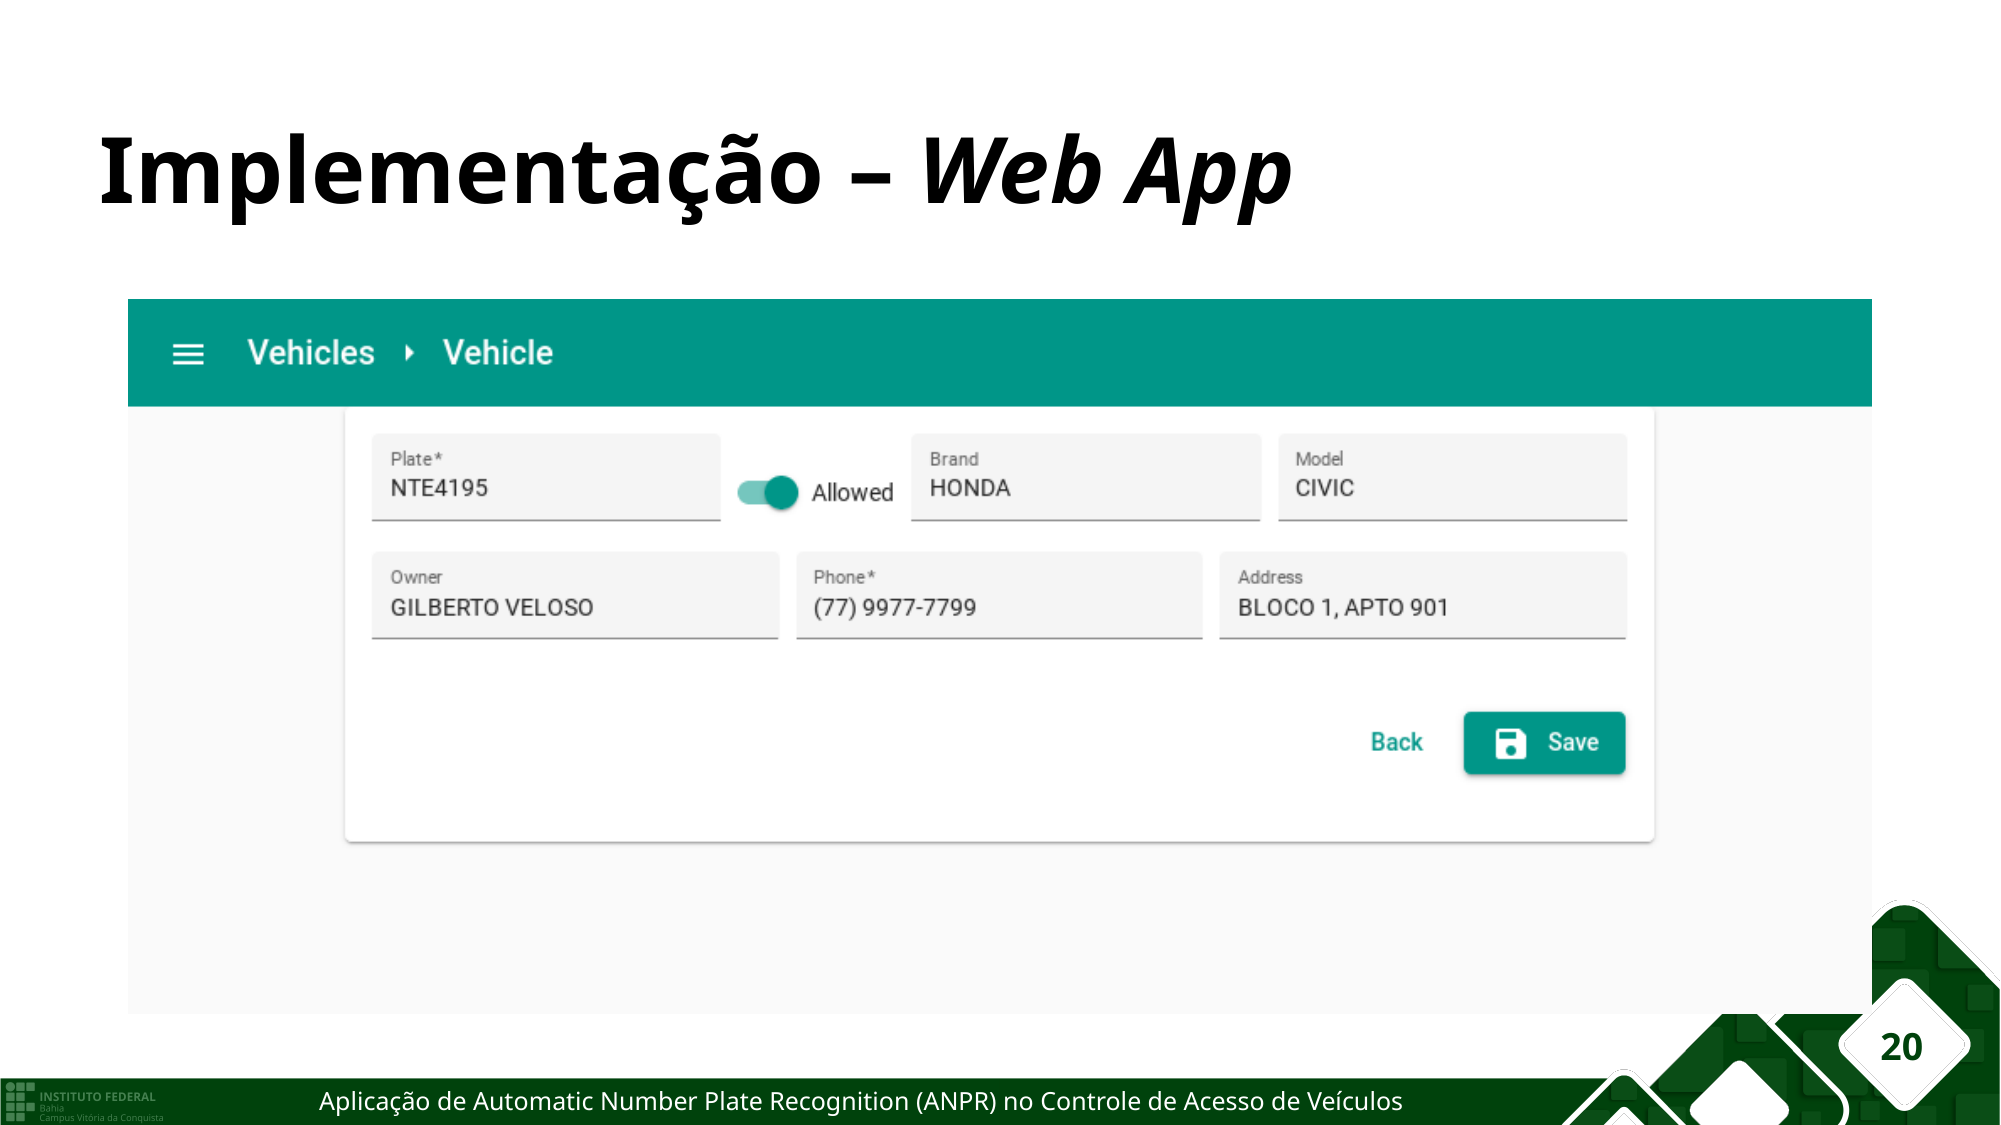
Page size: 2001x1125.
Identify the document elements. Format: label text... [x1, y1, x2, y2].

title Implementação – Web App [99, 59, 1900, 277]
picture [0, 299, 2000, 1125]
